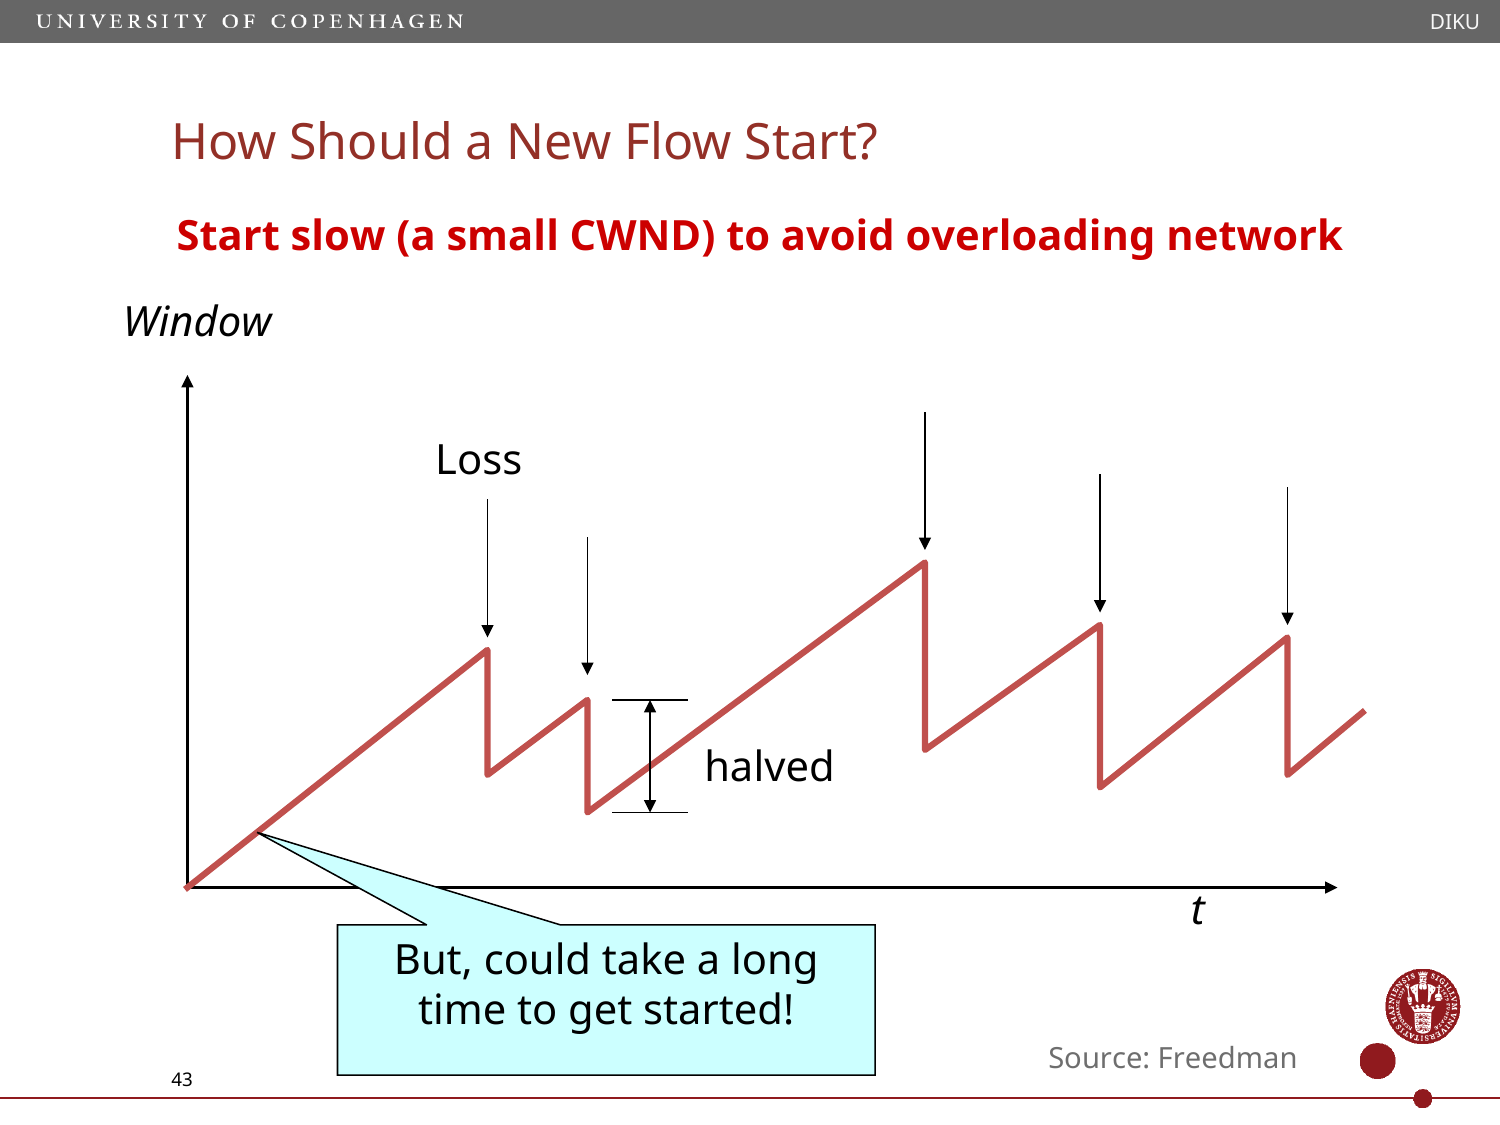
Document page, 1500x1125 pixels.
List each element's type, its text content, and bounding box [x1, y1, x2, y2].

text_box Start slow (a small CWND) to avoid overloading network [161, 201, 1359, 268]
text_box But, could take a long time to get started! [257, 832, 876, 1076]
text_box Window [108, 287, 287, 353]
picture [0, 910, 1500, 1122]
text_box Loss [420, 425, 538, 491]
text_box DIKU [469, 0, 1495, 43]
text_box Source: Freedman [1033, 1031, 1341, 1083]
text_box t [1176, 875, 1220, 941]
text_box <number> [171, 1067, 522, 1092]
text_box halved [689, 732, 850, 799]
title How Should a New Flow Start? [171, 75, 1329, 171]
